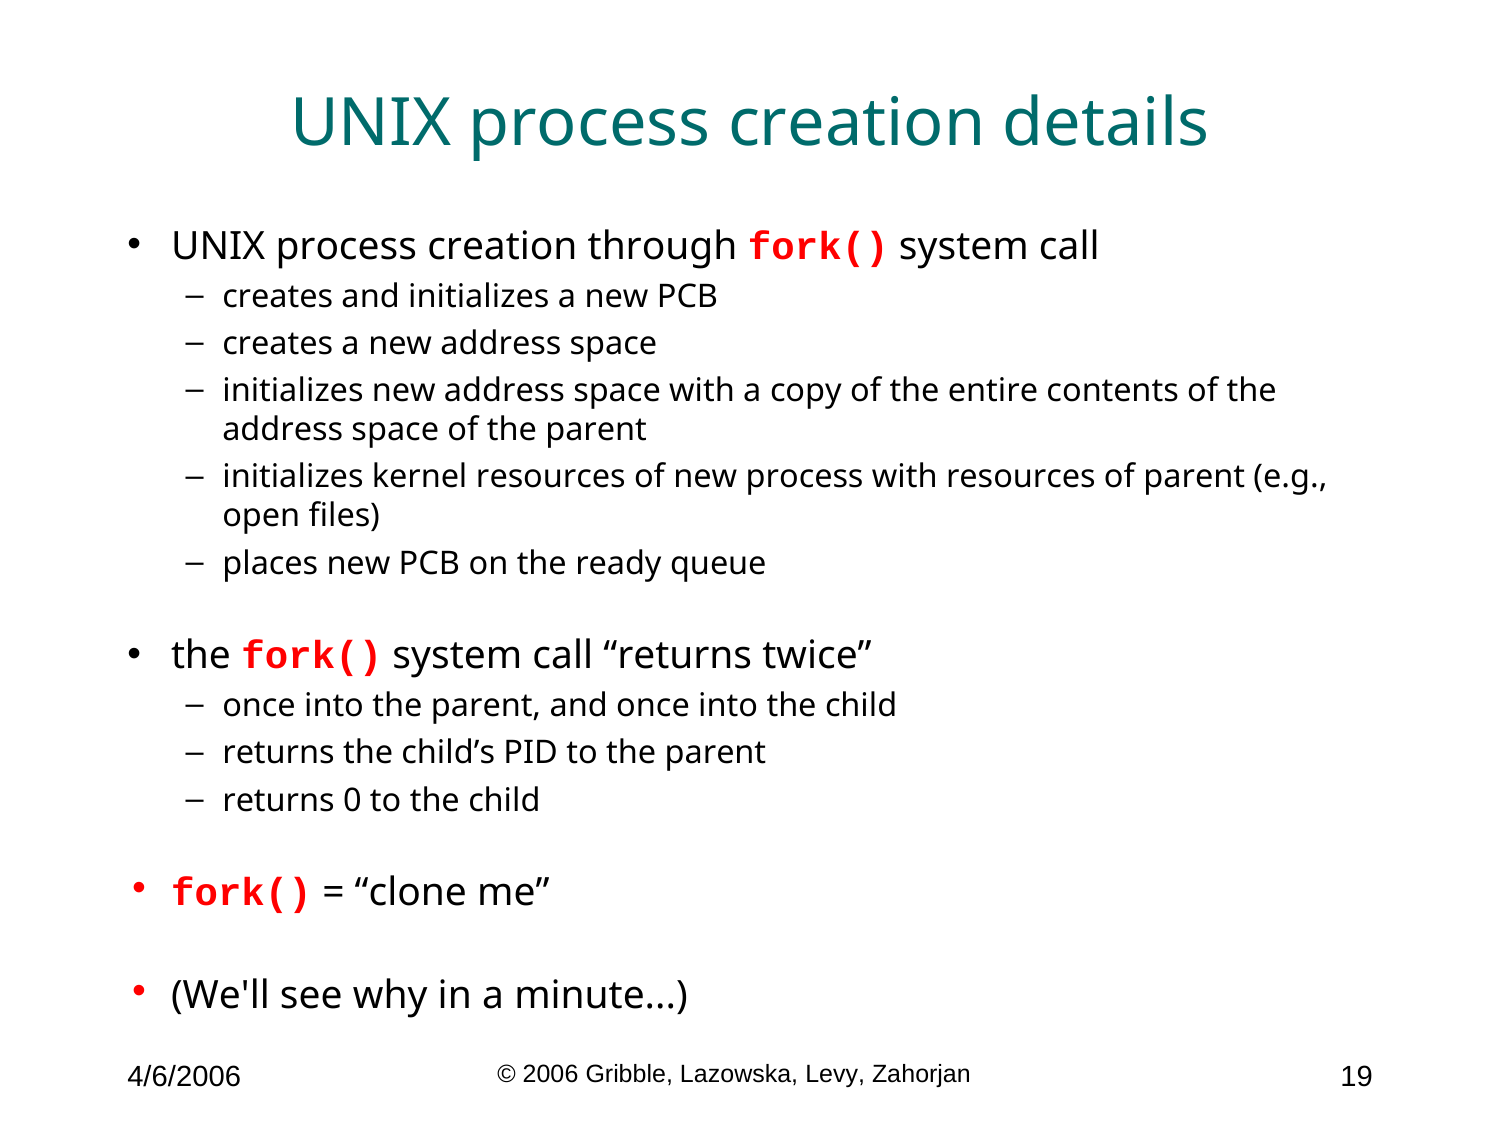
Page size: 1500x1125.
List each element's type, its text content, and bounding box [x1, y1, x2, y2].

title UNIX process creation details [112, 62, 1388, 175]
list UNIX process creation through fork() system call creates and initializes a new PCB creates a new address space initializes new address space with a copy of the entire contents of the address space of the parent initializes kernel resources of new process with resources of parent (e.g., open files) places new PCB on the ready queue the fork() system call “returns twice” once into the parent, and once into the child returns the child’s PID to the parent returns 0 to the child fork() = “clone me” (We'll see why in a minute...) [112, 212, 1388, 1025]
